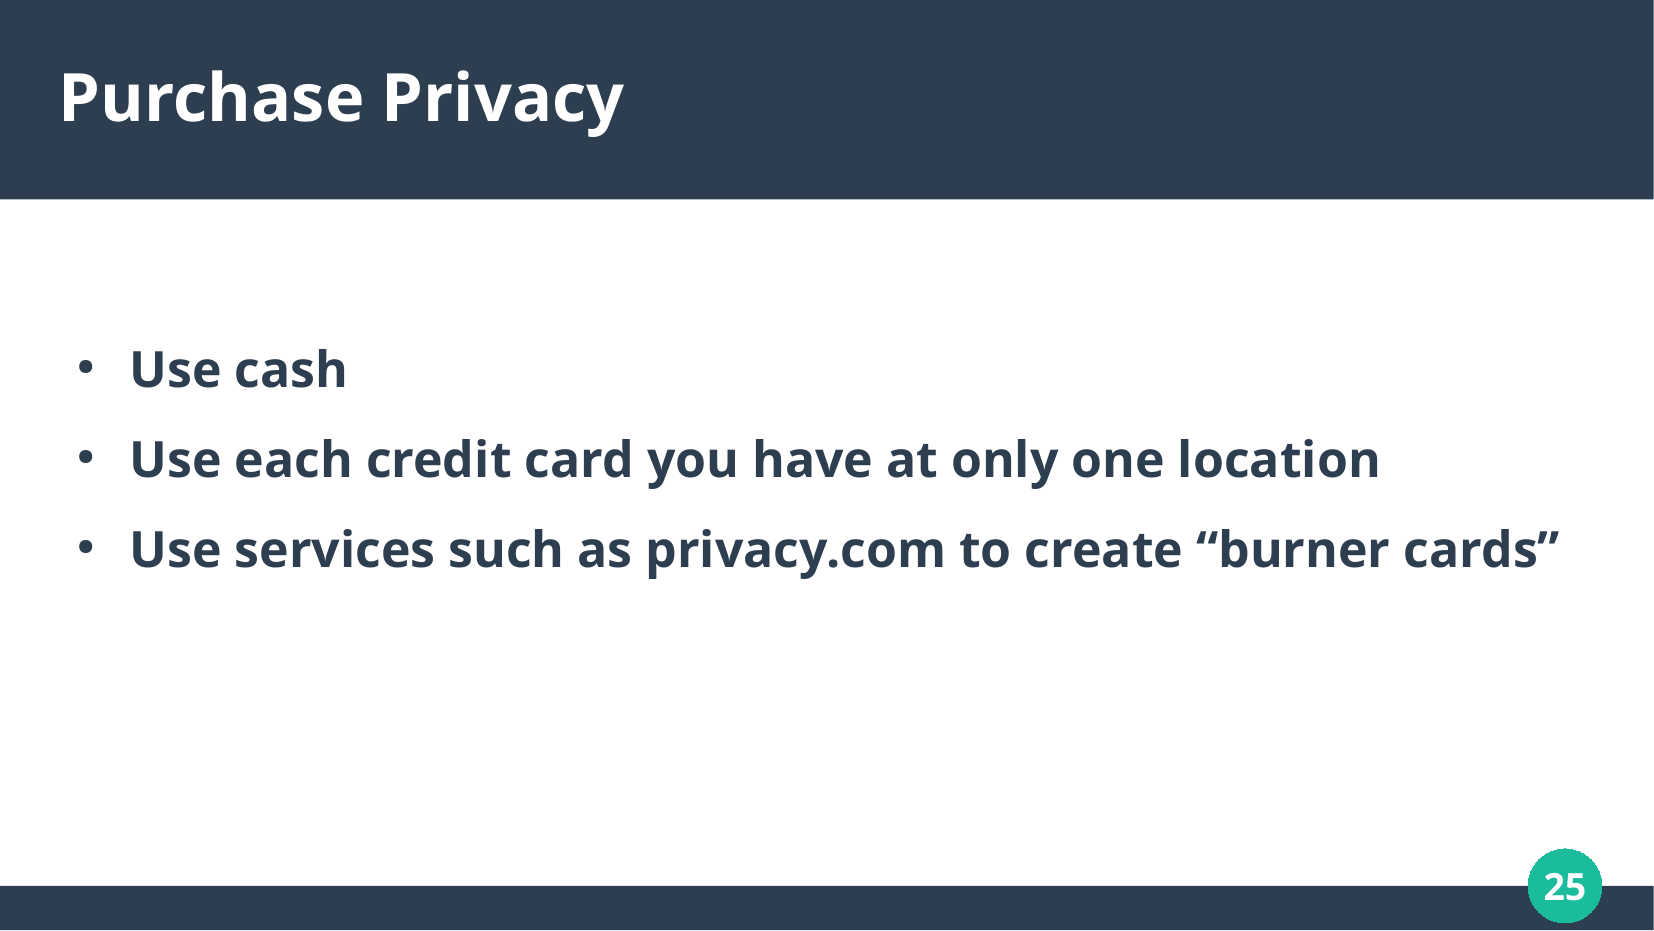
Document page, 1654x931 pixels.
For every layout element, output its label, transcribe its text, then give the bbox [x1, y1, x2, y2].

list Use cash Use each credit card you have at only one location Use services such as privacy.com to create “burner cards” [59, 243, 1595, 864]
title Purchase Privacy [59, 37, 1595, 155]
